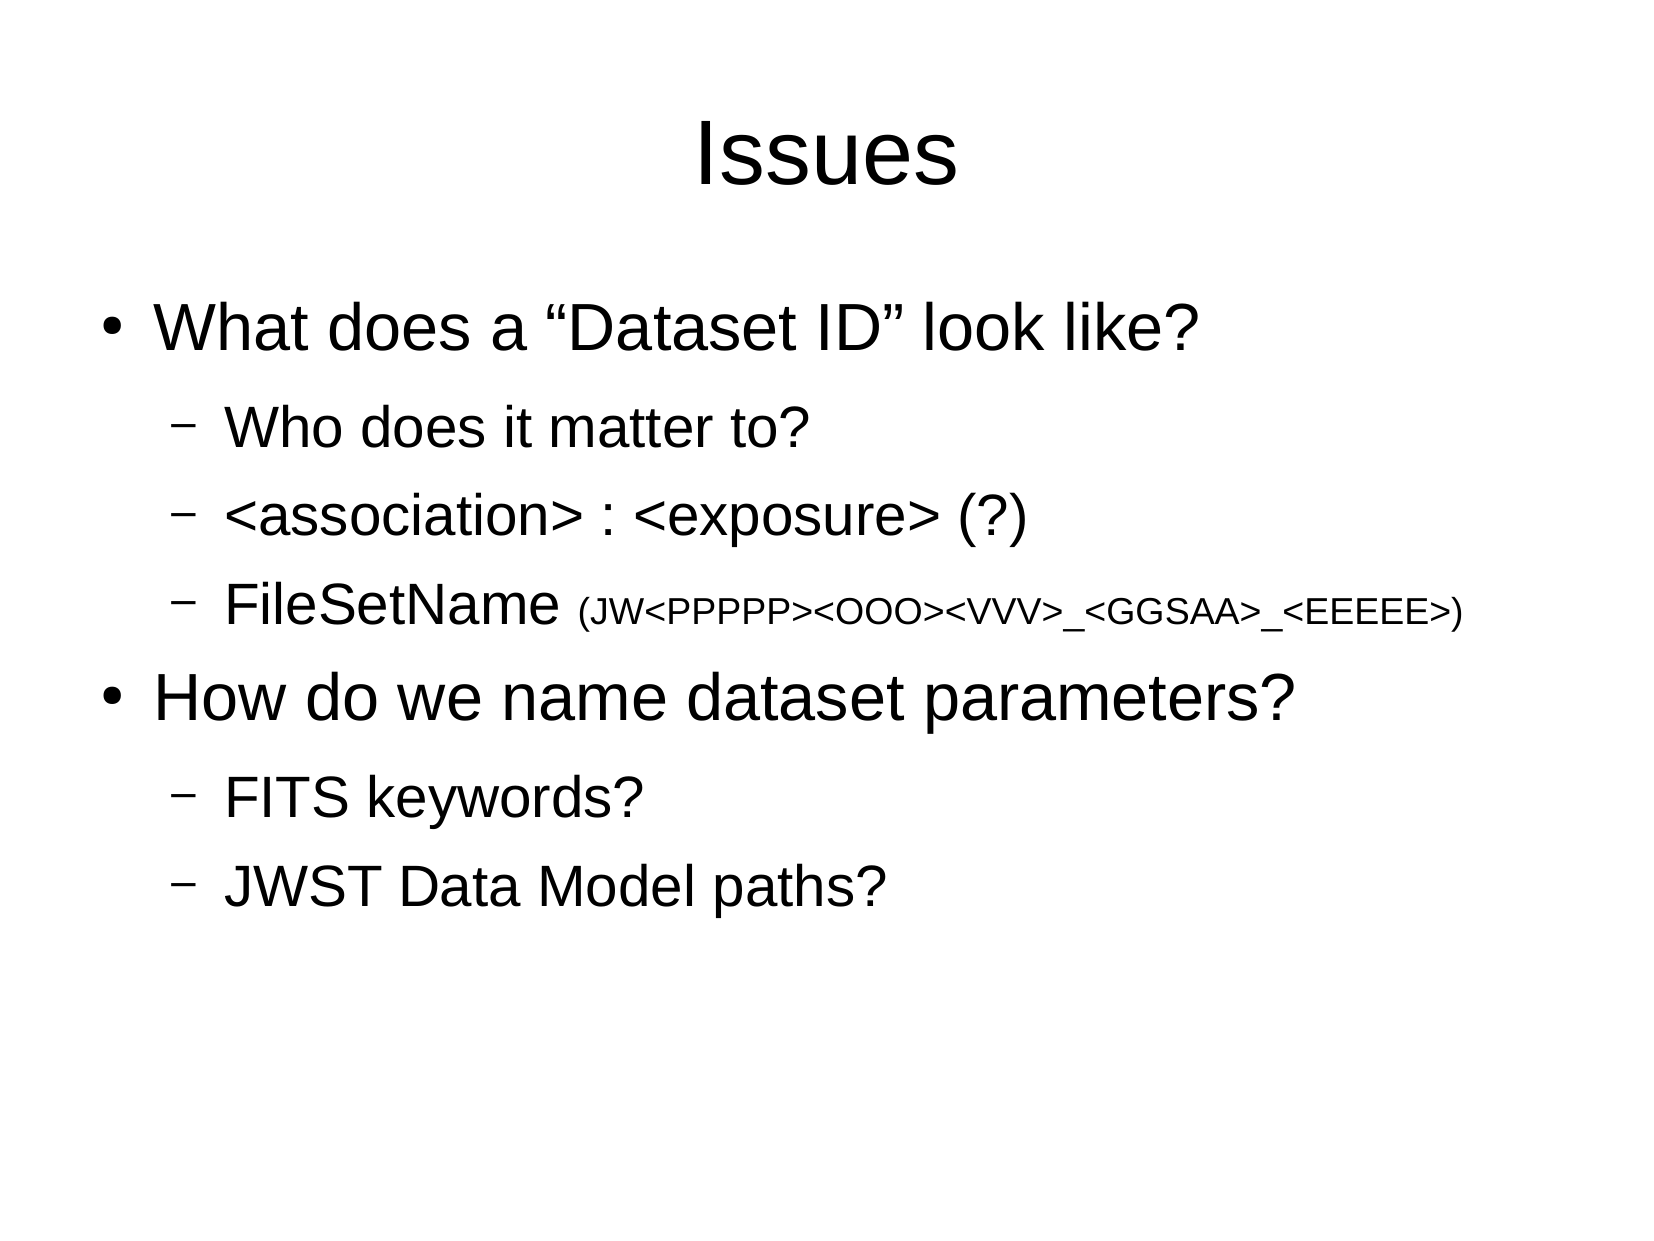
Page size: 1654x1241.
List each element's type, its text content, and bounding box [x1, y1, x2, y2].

title Issues [82, 49, 1571, 257]
list What does a “Dataset ID” look like? Who does it matter to? <association> : <exposure> (?) FileSetName (JW<PPPPP><OOO><VVV>_<GGSAA>_<EEEEE>) How do we name dataset parameters? FITS keywords? JWST Data Model paths? [82, 290, 1571, 1010]
